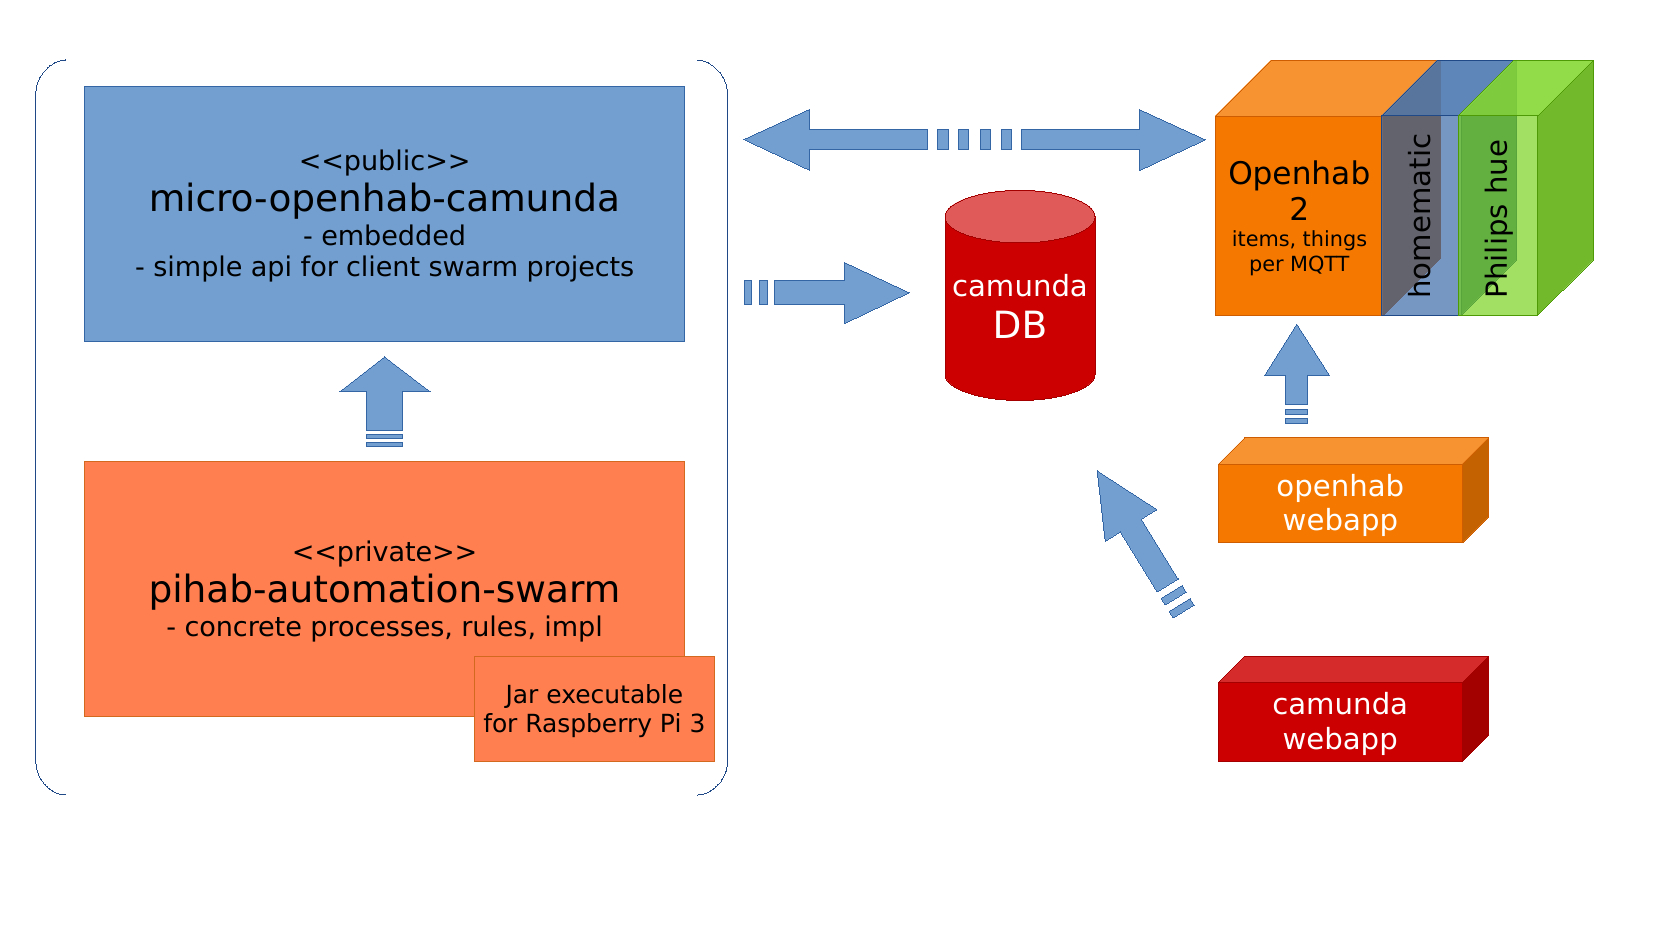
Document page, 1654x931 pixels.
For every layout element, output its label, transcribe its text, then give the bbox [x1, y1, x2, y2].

text_box Jar executable for Raspberry Pi 3 [474, 656, 715, 762]
text_box [366, 442, 403, 447]
text_box [743, 109, 928, 171]
text_box <<private>> pihab-automation-swarm - concrete processes, rules, impl [84, 461, 685, 717]
text_box [1161, 585, 1187, 605]
text_box [937, 129, 949, 150]
text_box [1021, 109, 1206, 171]
text_box [1169, 598, 1195, 618]
text_box camunda webapp [1218, 683, 1462, 762]
text_box [744, 280, 752, 305]
text_box Openhab 2 items, things per MQTT [1215, 117, 1381, 316]
text_box [1285, 418, 1308, 424]
text_box [1285, 409, 1308, 415]
text_box [759, 280, 768, 305]
text_box [774, 262, 910, 324]
text_box openhab webapp [1218, 465, 1462, 543]
text_box [1097, 470, 1179, 592]
text_box [1001, 129, 1012, 150]
text_box [980, 129, 991, 150]
text_box homematic [1395, 118, 1444, 314]
text_box [339, 356, 431, 431]
text_box [1264, 324, 1330, 405]
text_box camunda DB [945, 218, 1096, 401]
text_box [366, 434, 403, 439]
text_box <<public>> micro-openhab-camunda - embedded - simple api for client swarm projects [84, 86, 685, 342]
text_box [958, 129, 969, 150]
text_box [1381, 60, 1594, 316]
text_box Philips hue [1472, 118, 1521, 314]
